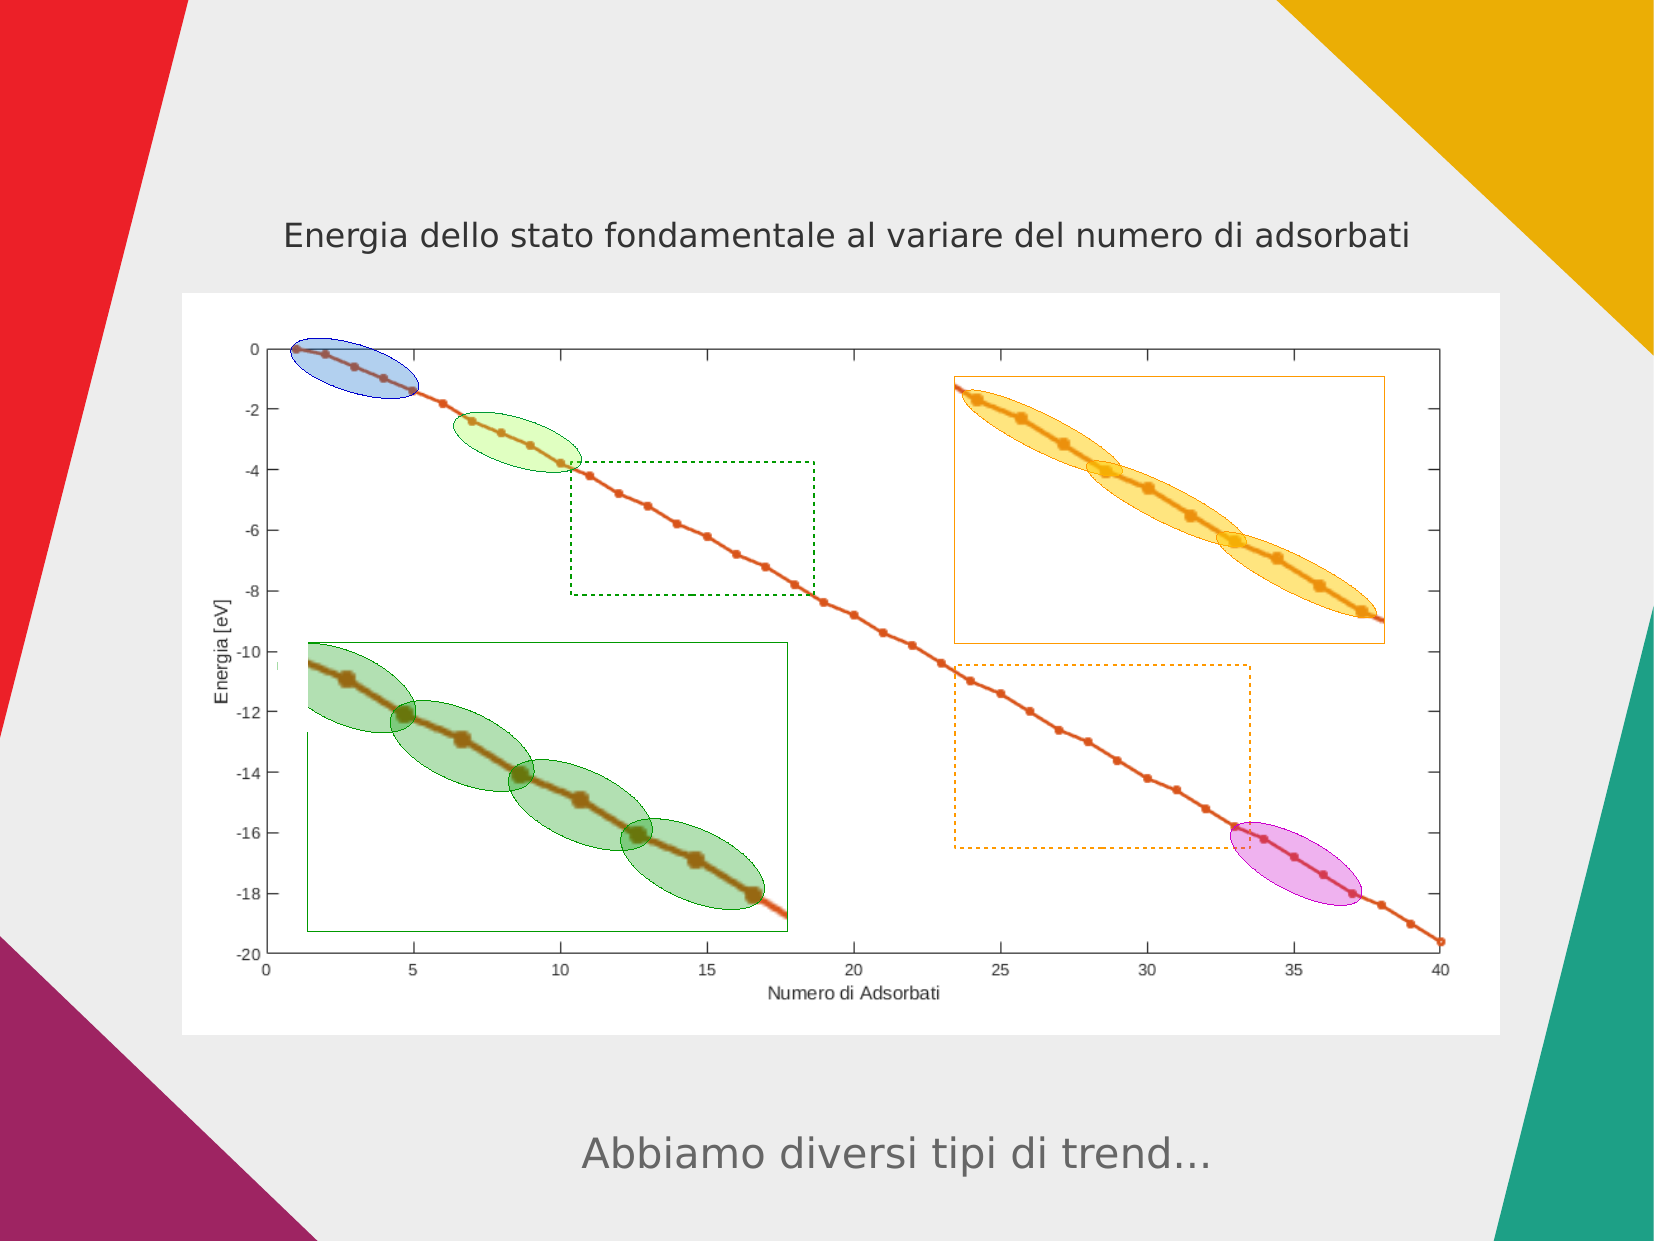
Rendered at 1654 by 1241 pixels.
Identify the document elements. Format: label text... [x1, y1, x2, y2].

text_box [290, 338, 419, 399]
text_box [453, 412, 582, 473]
title Energia dello stato fondamentale al variare del numero di adsorbati [136, 137, 1560, 335]
list Abbiamo diversi tipi di trend... [505, 1129, 1218, 1194]
picture [182, 335, 1500, 1035]
text_box [1230, 822, 1362, 906]
text_box [277, 614, 765, 910]
text_box [962, 389, 1377, 618]
